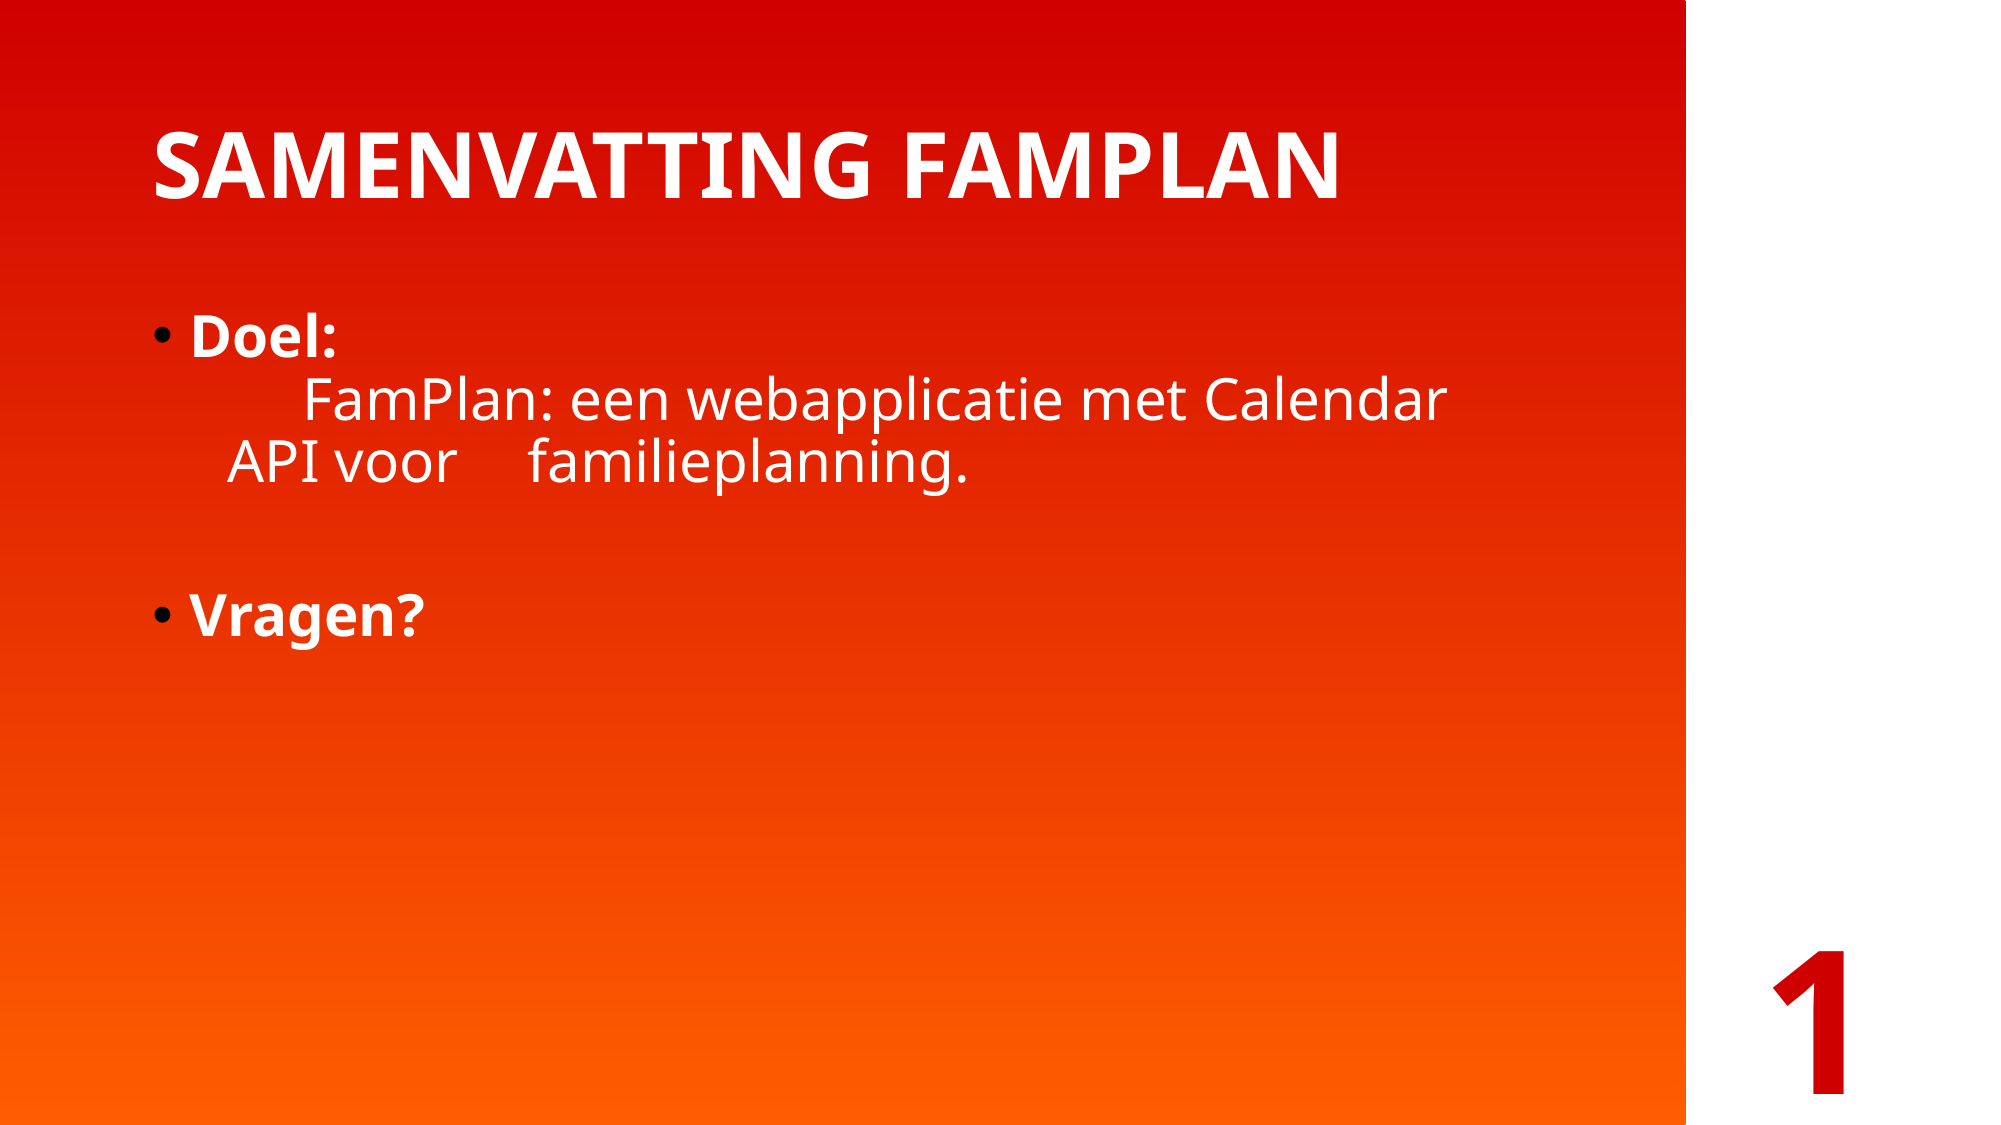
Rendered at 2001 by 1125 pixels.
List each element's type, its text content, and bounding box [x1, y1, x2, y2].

list Doel: FamPlan: een webapplicatie met Calendar API voor familieplanning. Vragen? [137, 299, 1492, 1014]
text_box 10 [1746, 914, 2000, 1125]
text_box [0, 0, 1685, 1125]
title SAMENVATTING FAMPLAN [137, 59, 1863, 278]
